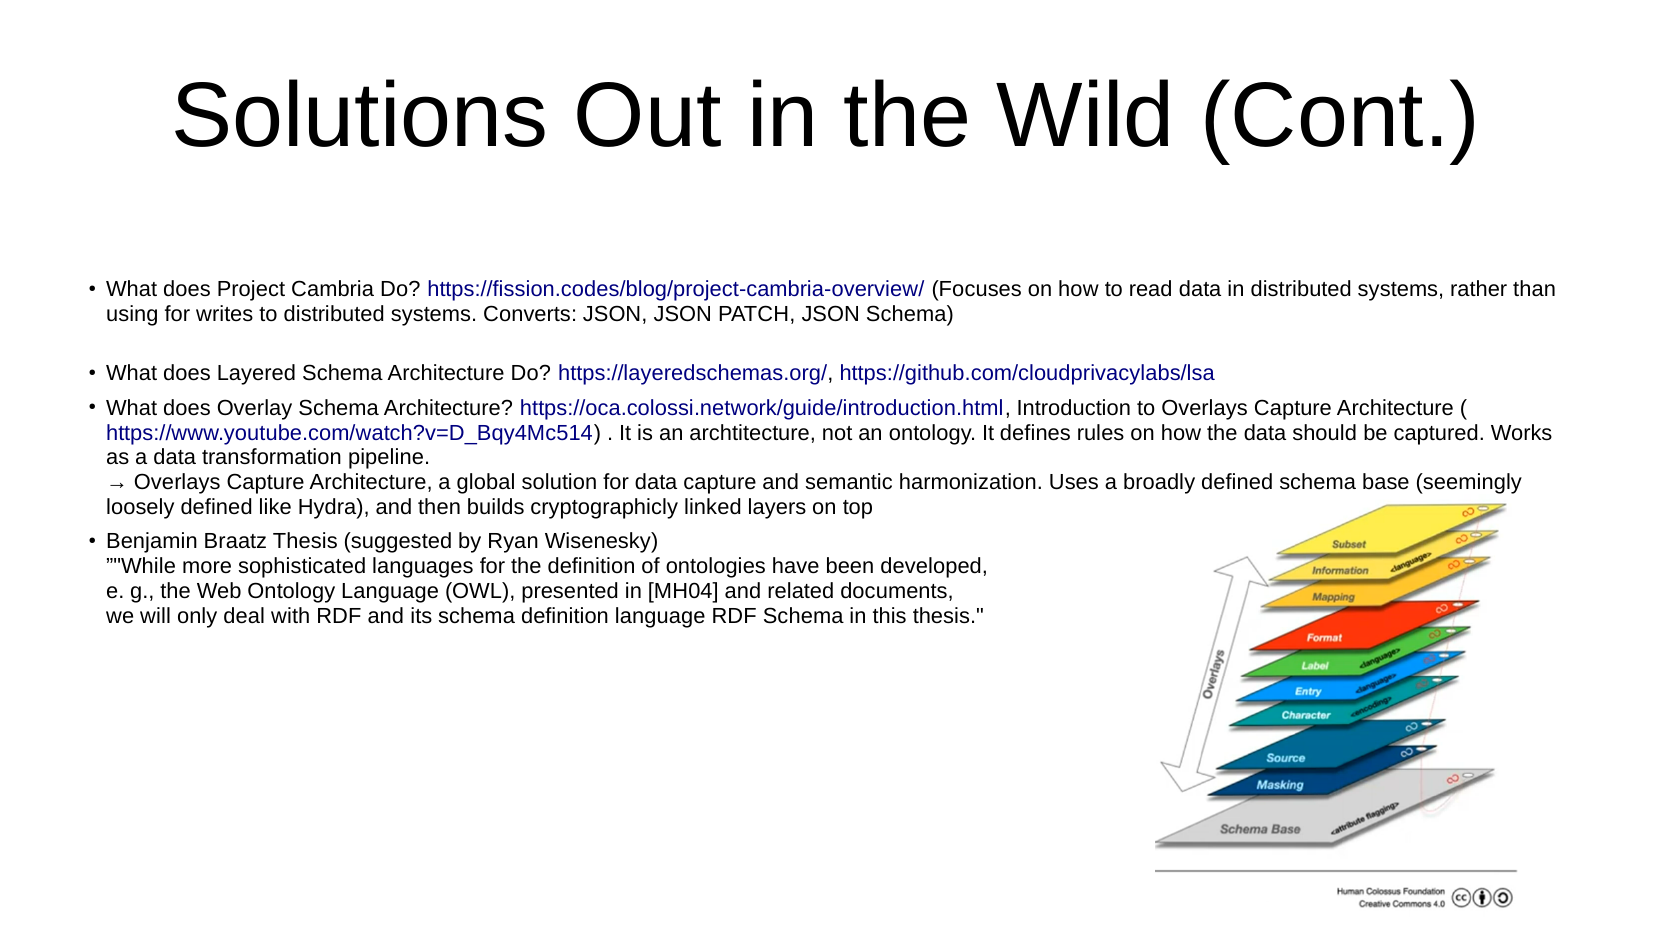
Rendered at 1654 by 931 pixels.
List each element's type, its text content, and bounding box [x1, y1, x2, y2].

list What does Project Cambria Do? https://fission.codes/blog/project-cambria-overview/ (Focuses on how to read data in distributed systems, rather than using for writes to distributed systems. Converts: JSON, JSON PATCH, JSON Schema) What does Layered Schema Architecture Do? https://layeredschemas.org/, https://github.com/cloudprivacylabs/lsa What does Overlay Schema Architecture? https://oca.colossi.network/guide/introduction.html, Introduction to Overlays Capture Architecture (https://www.youtube.com/watch?v=D_Bqy4Mc514) . It is an archtitecture, not an ontology. It defines rules on how the data should be captured. Works as a data transformation pipeline. → Overlays Capture Architecture, a global solution for data capture and semantic harmonization. Uses a broadly defined schema base (seemingly loosely defined like Hydra), and then builds cryptographicly linked layers on top Benjamin Braatz Thesis (suggested by Ryan Wisenesky) ”"While more sophisticated languages for the definition of ontologies have been developed, e. g., the Web Ontology Language (OWL), presented in [MH04] and related documents, we will only deal with RDF and its schema definition language RDF Schema in this thesis." [82, 217, 1571, 758]
picture [1155, 494, 1531, 917]
title Solutions Out in the Wild (Cont.) [82, 37, 1571, 193]
